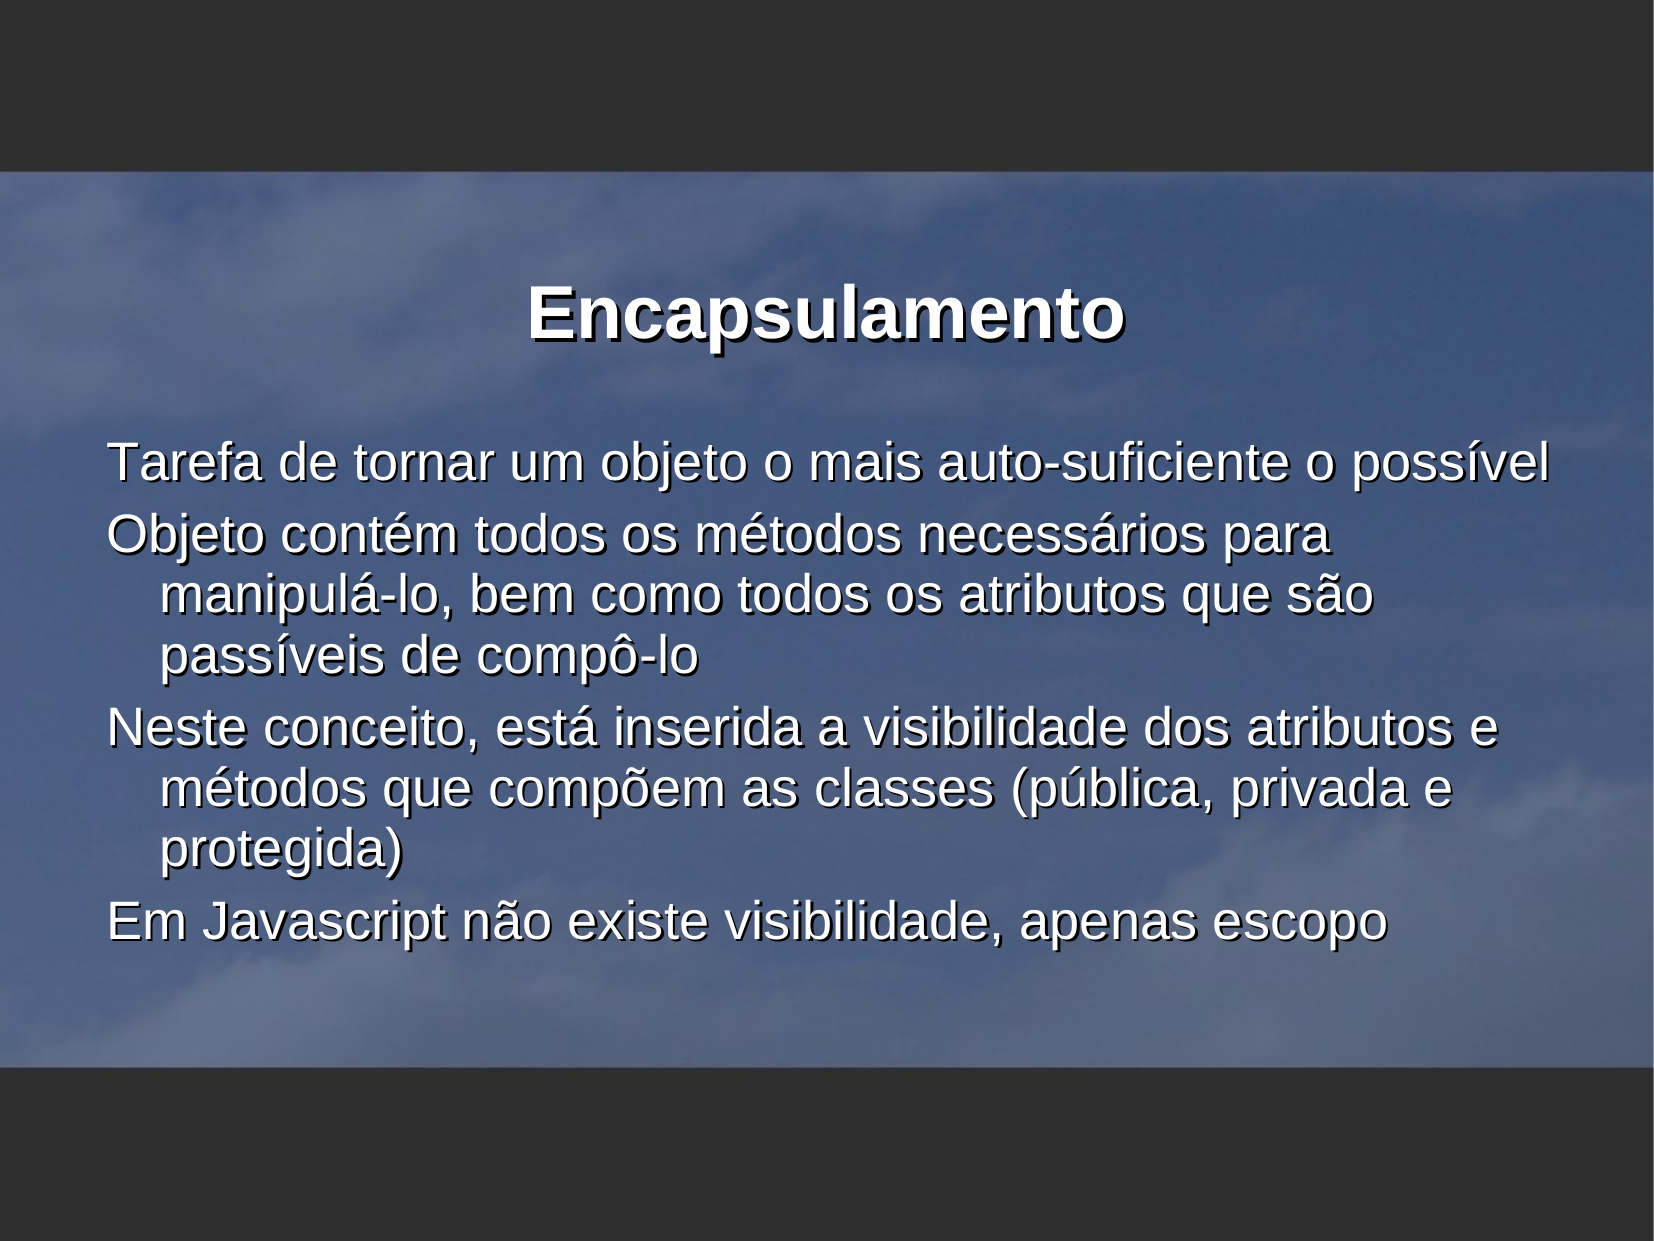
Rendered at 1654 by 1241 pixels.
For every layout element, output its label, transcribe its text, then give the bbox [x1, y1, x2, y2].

list Tarefa de tornar um objeto o mais auto-suficiente o possível Objeto contém todos os métodos necessários para manipulá-lo, bem como todos os atributos que são passíveis de compô-lo Neste conceito, está inserida a visibilidade dos atributos e métodos que compõem as classes (pública, privada e protegida) Em Javascript não existe visibilidade, apenas escopo [88, 431, 1565, 951]
title Encapsulamento [88, 231, 1565, 395]
picture [0, 0, 1654, 1241]
